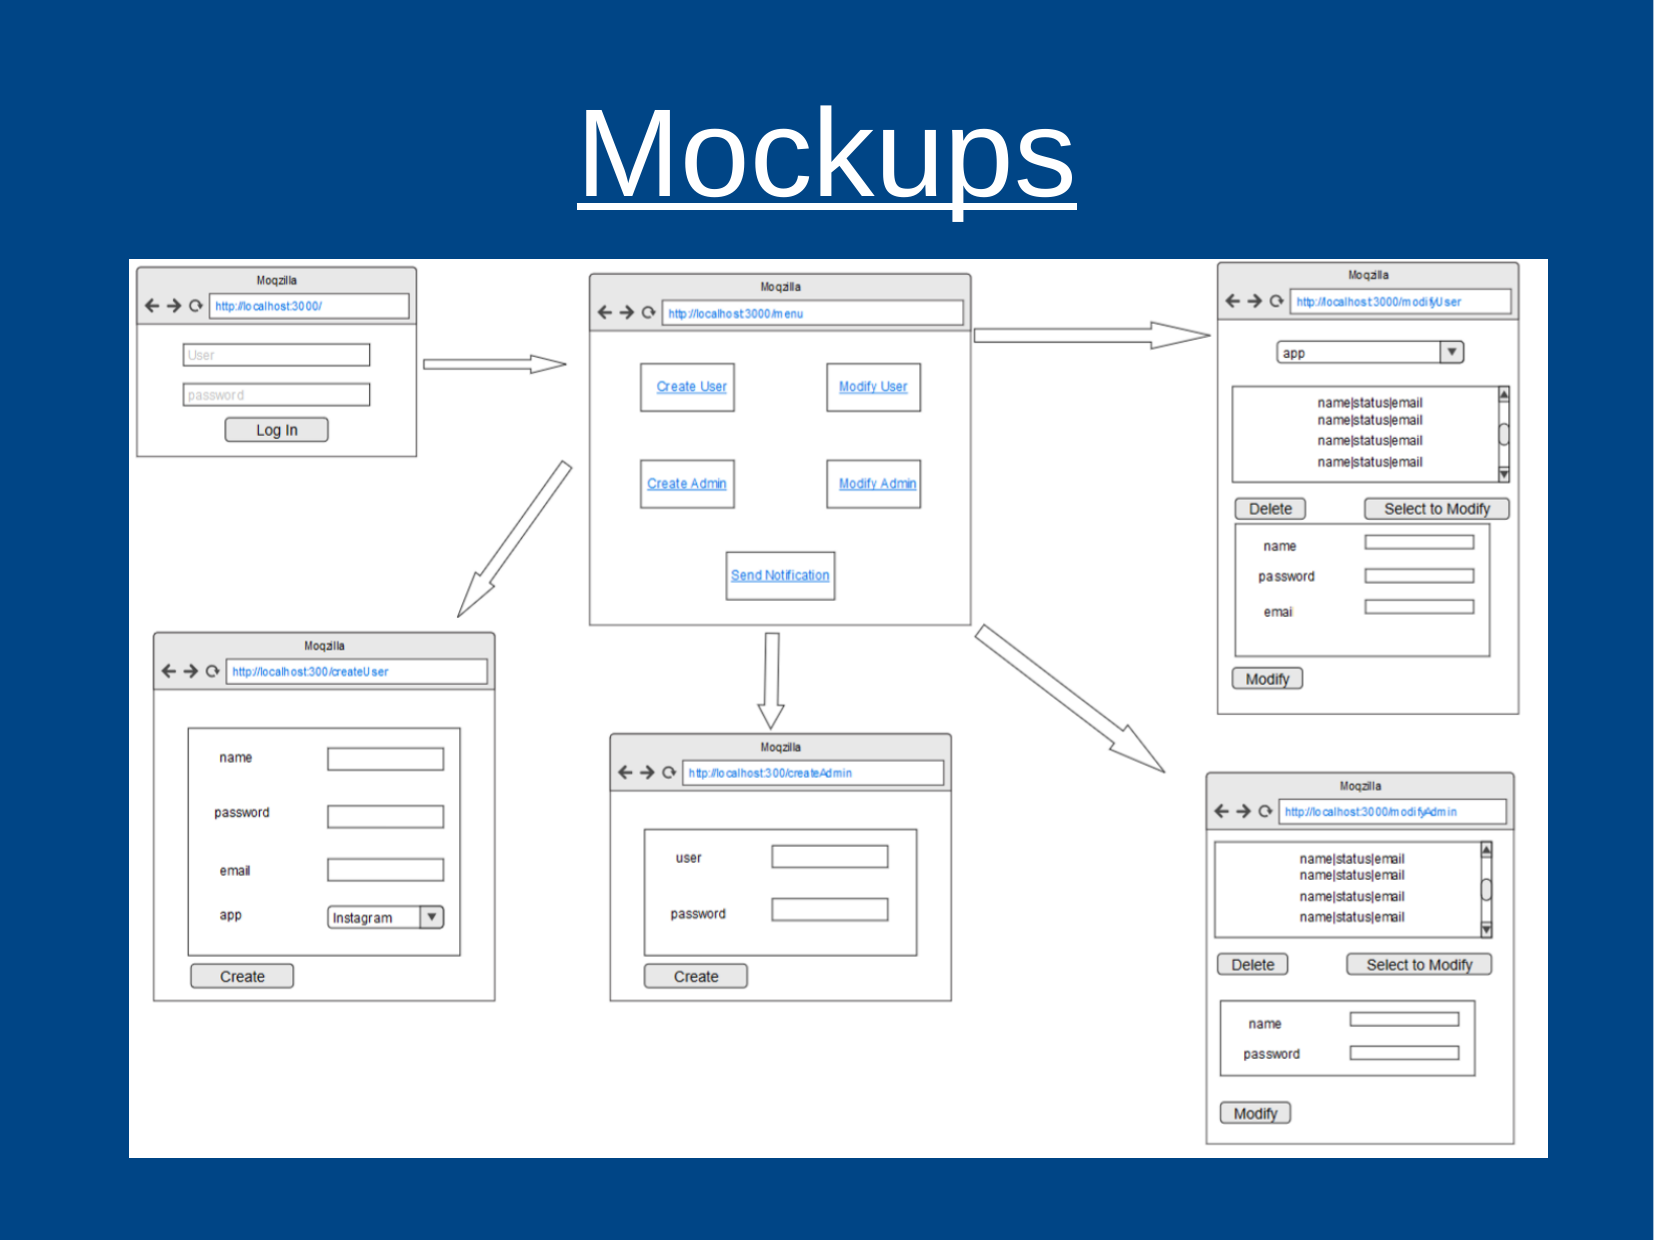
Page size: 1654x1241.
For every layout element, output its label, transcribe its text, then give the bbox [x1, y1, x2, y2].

picture [129, 259, 1548, 1158]
title Mockups [82, 49, 1571, 257]
